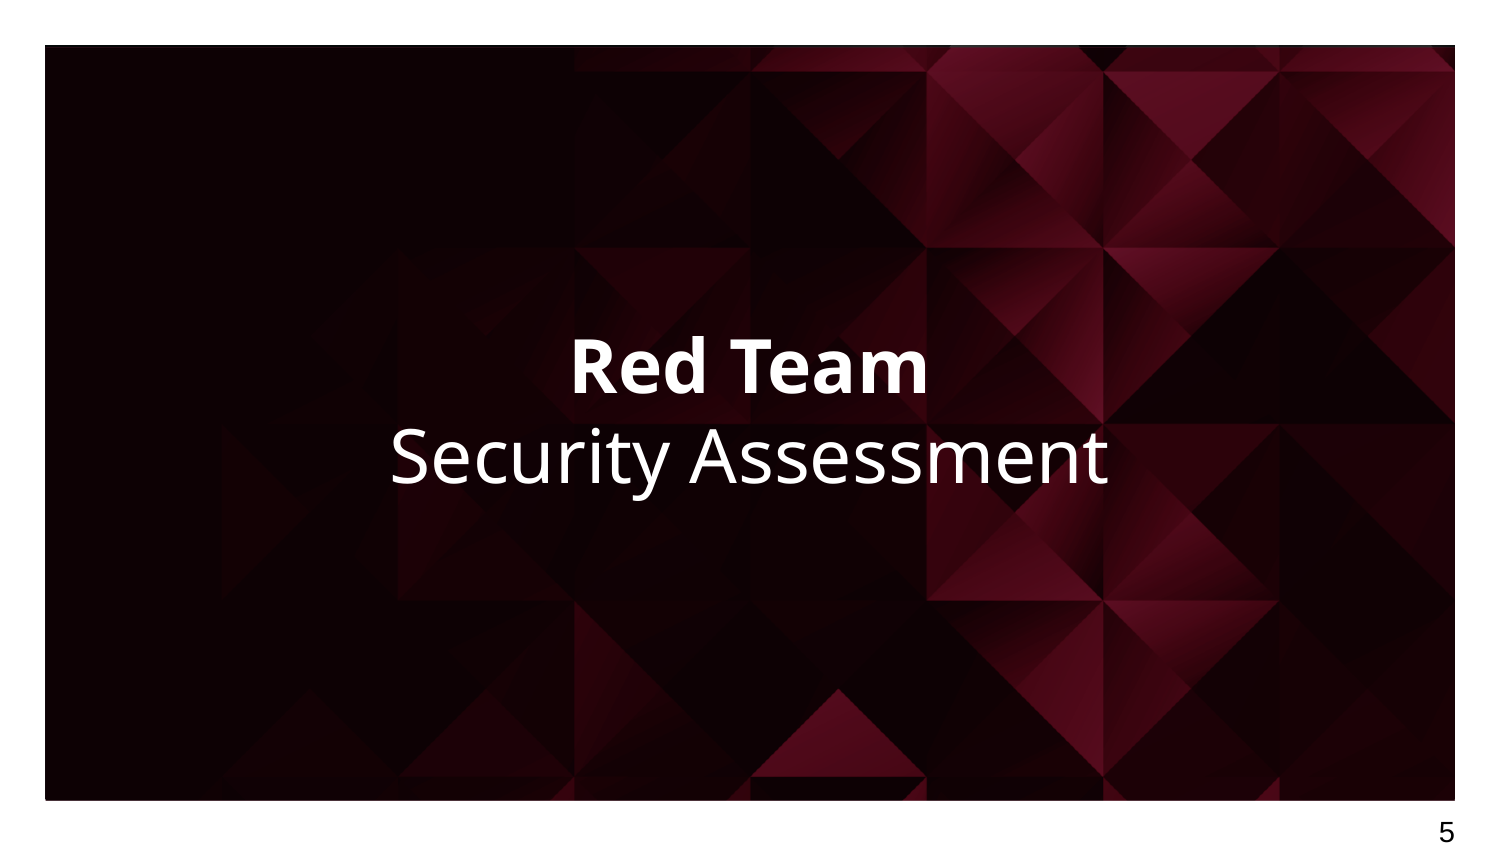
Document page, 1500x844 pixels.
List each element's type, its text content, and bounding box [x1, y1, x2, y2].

picture [521, 473, 539, 478]
picture [45, 473, 1455, 802]
picture [45, 45, 1455, 303]
title Red Team Security Assessment [45, 303, 1455, 473]
text_box <number> [1411, 813, 1455, 831]
